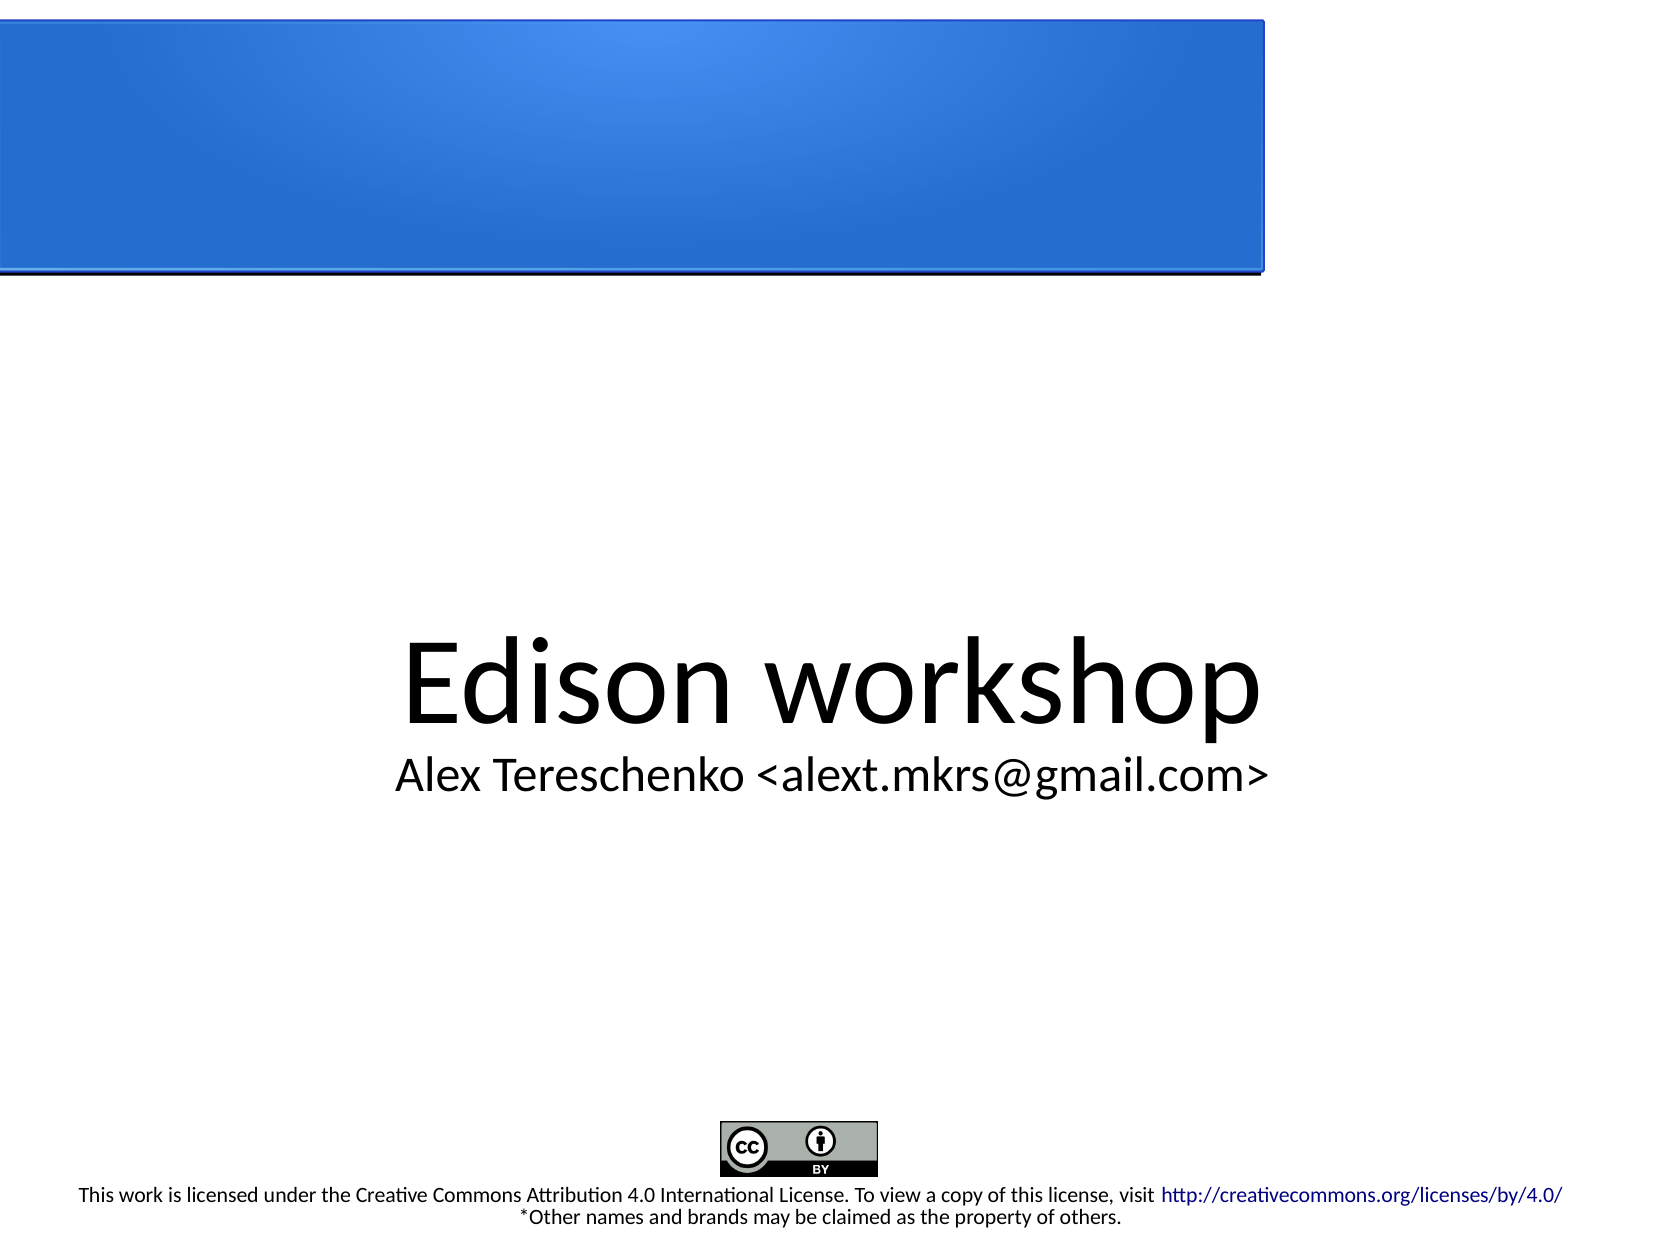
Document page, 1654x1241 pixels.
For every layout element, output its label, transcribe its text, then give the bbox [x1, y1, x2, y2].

subtitle Edison workshop Alex Tereschenko <alext.mkrs@gmail.com> [82, 437, 1583, 997]
picture [720, 1121, 878, 1178]
text_box This work is licensed under the Creative Commons Attribution 4.0 International License. To view a copy of this license, visit http://creativecommons.org/licenses/by/4.0/ *Other names and brands may be claimed as the property of others. [11, 1174, 1630, 1241]
